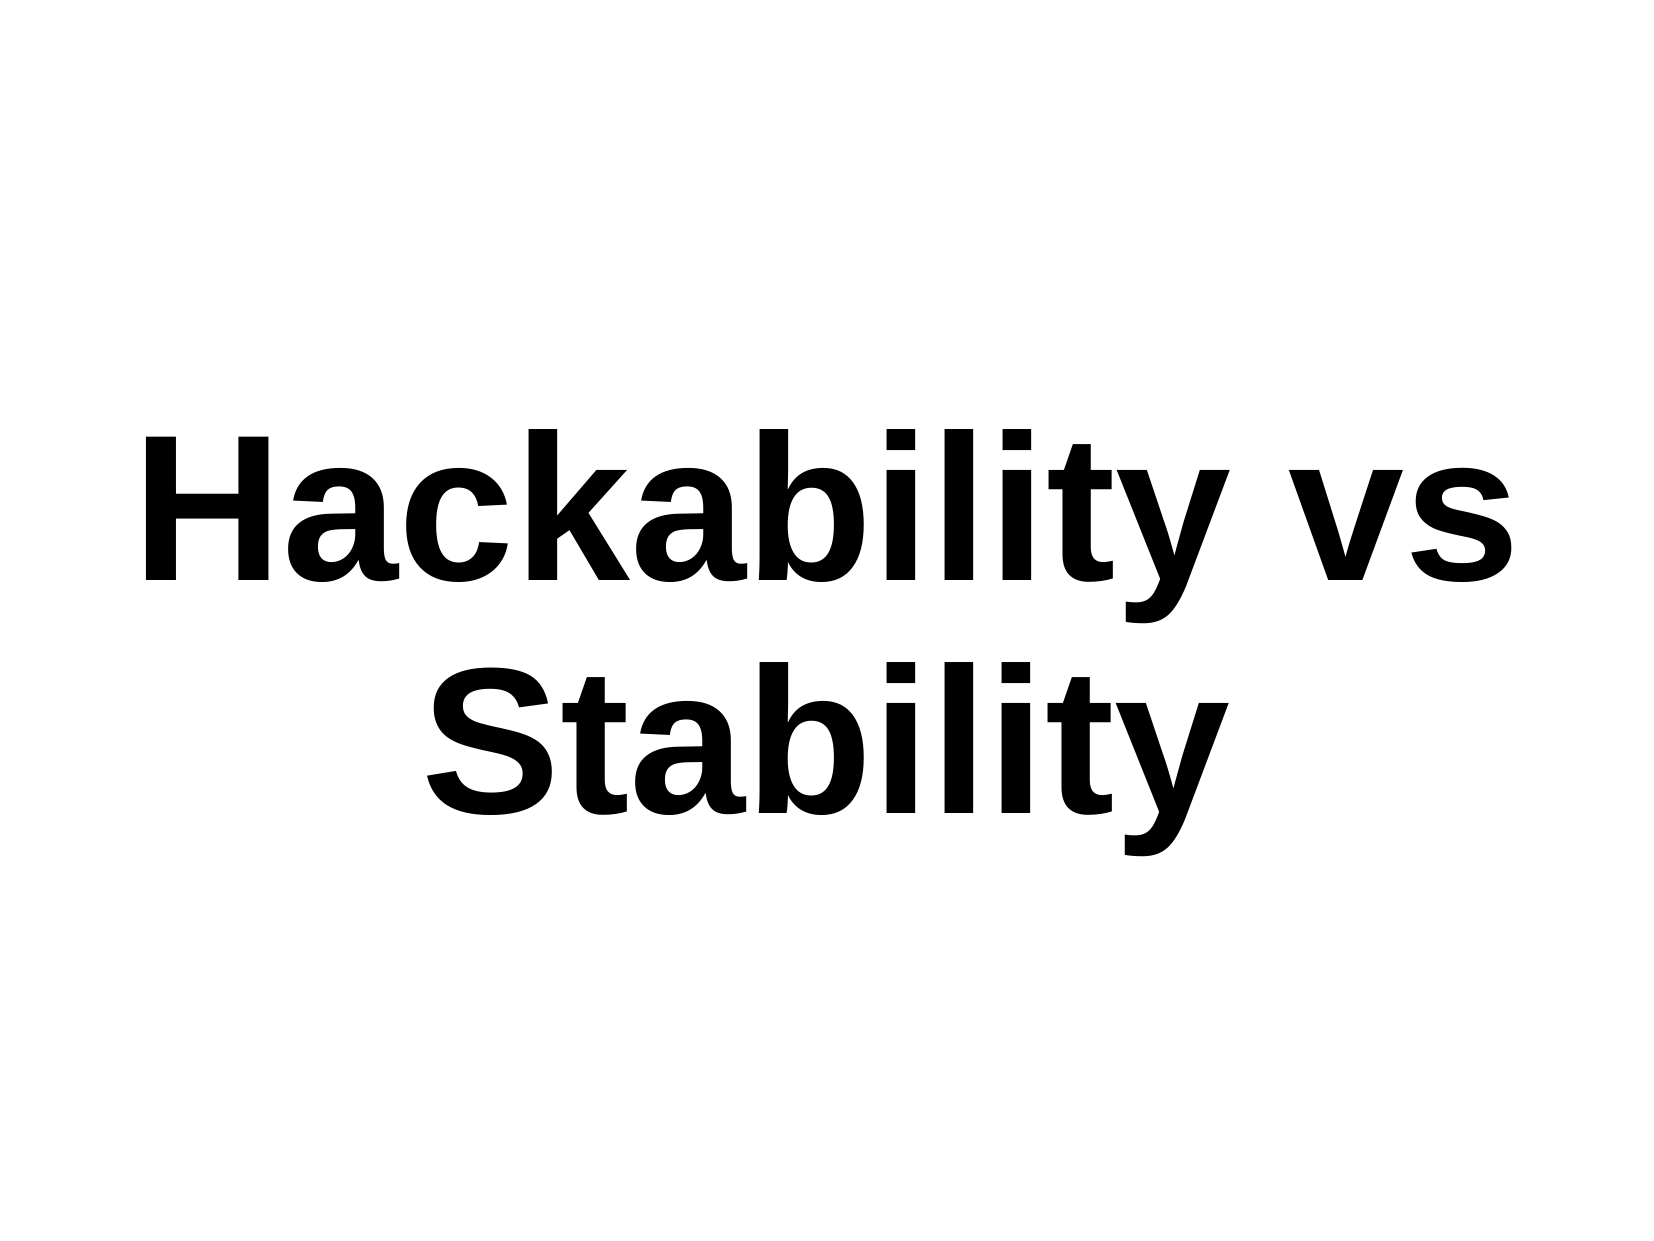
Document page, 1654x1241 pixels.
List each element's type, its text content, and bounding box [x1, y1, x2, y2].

title Hackability vs Stability [82, 49, 1571, 1201]
